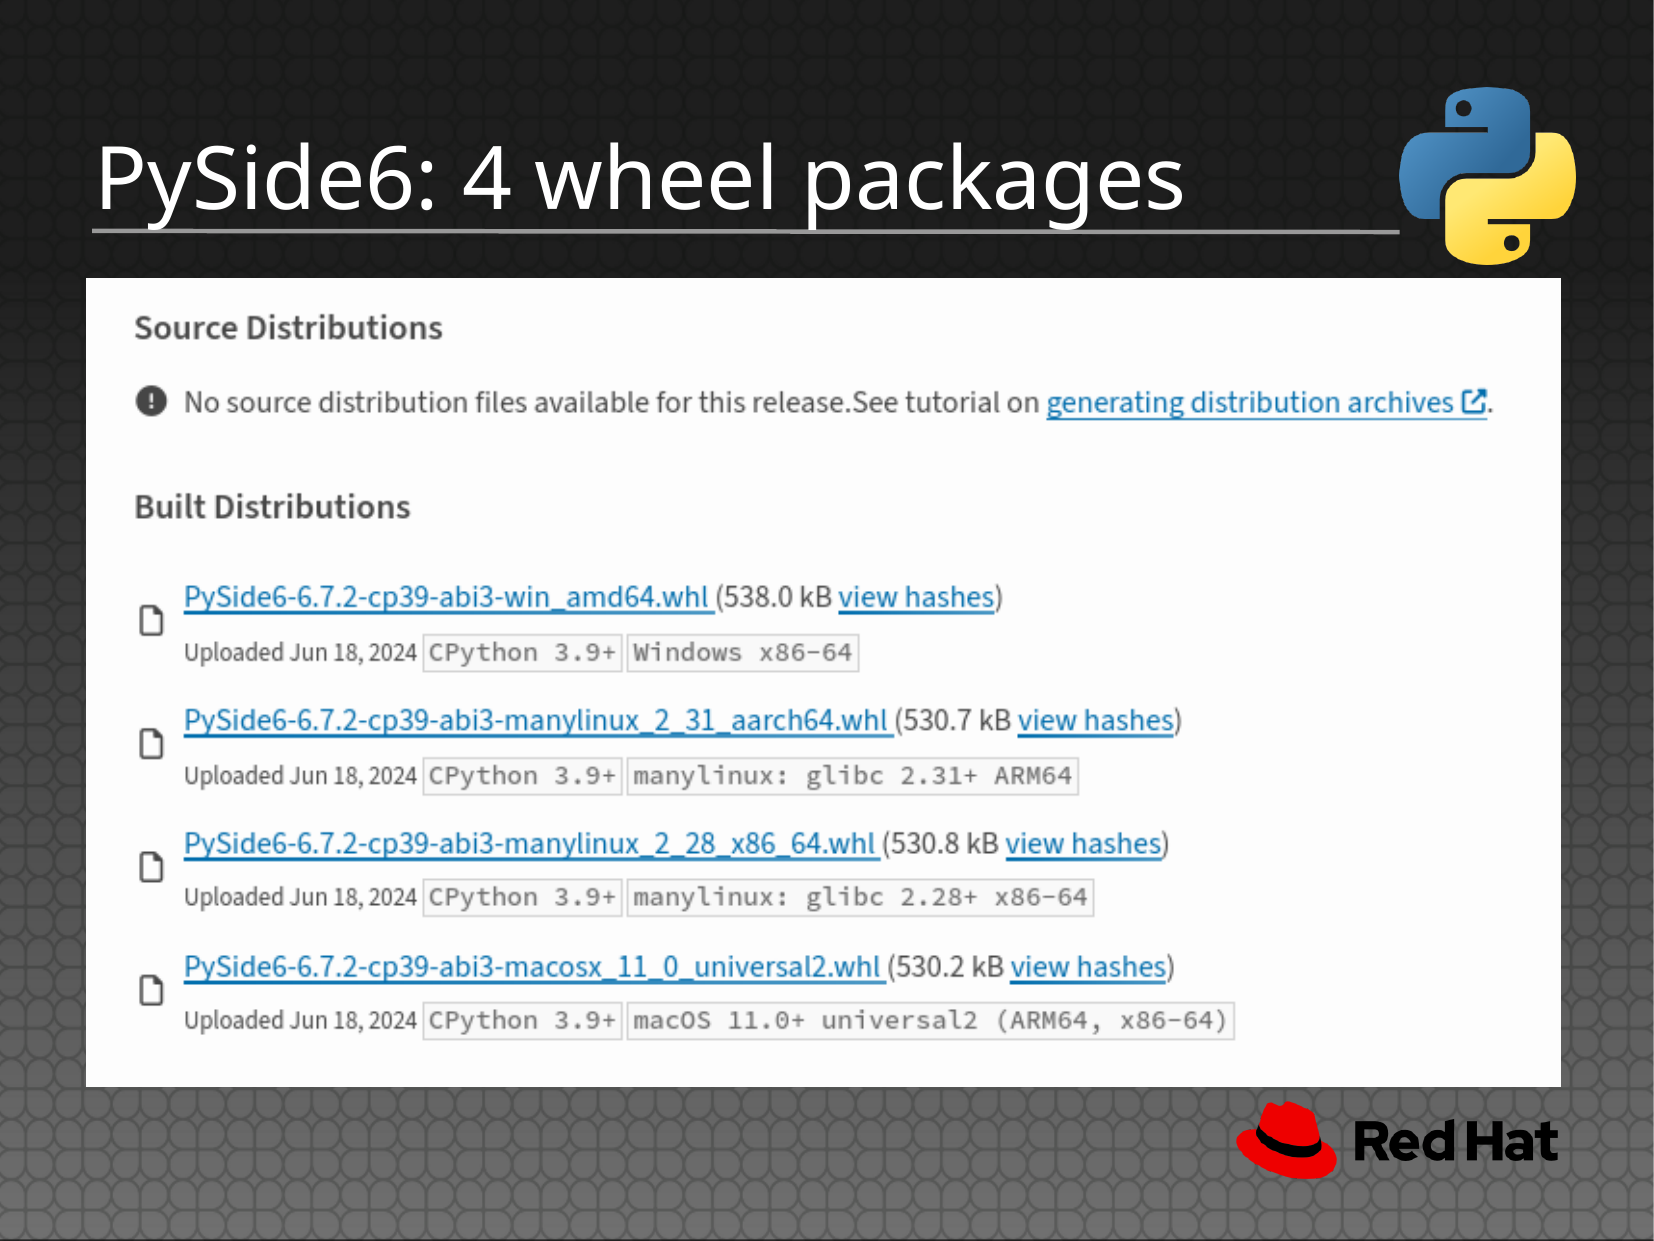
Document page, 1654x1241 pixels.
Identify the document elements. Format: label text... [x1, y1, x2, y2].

picture [0, 0, 1654, 1241]
title PySide6: 4 wheel packages [94, 100, 1426, 251]
